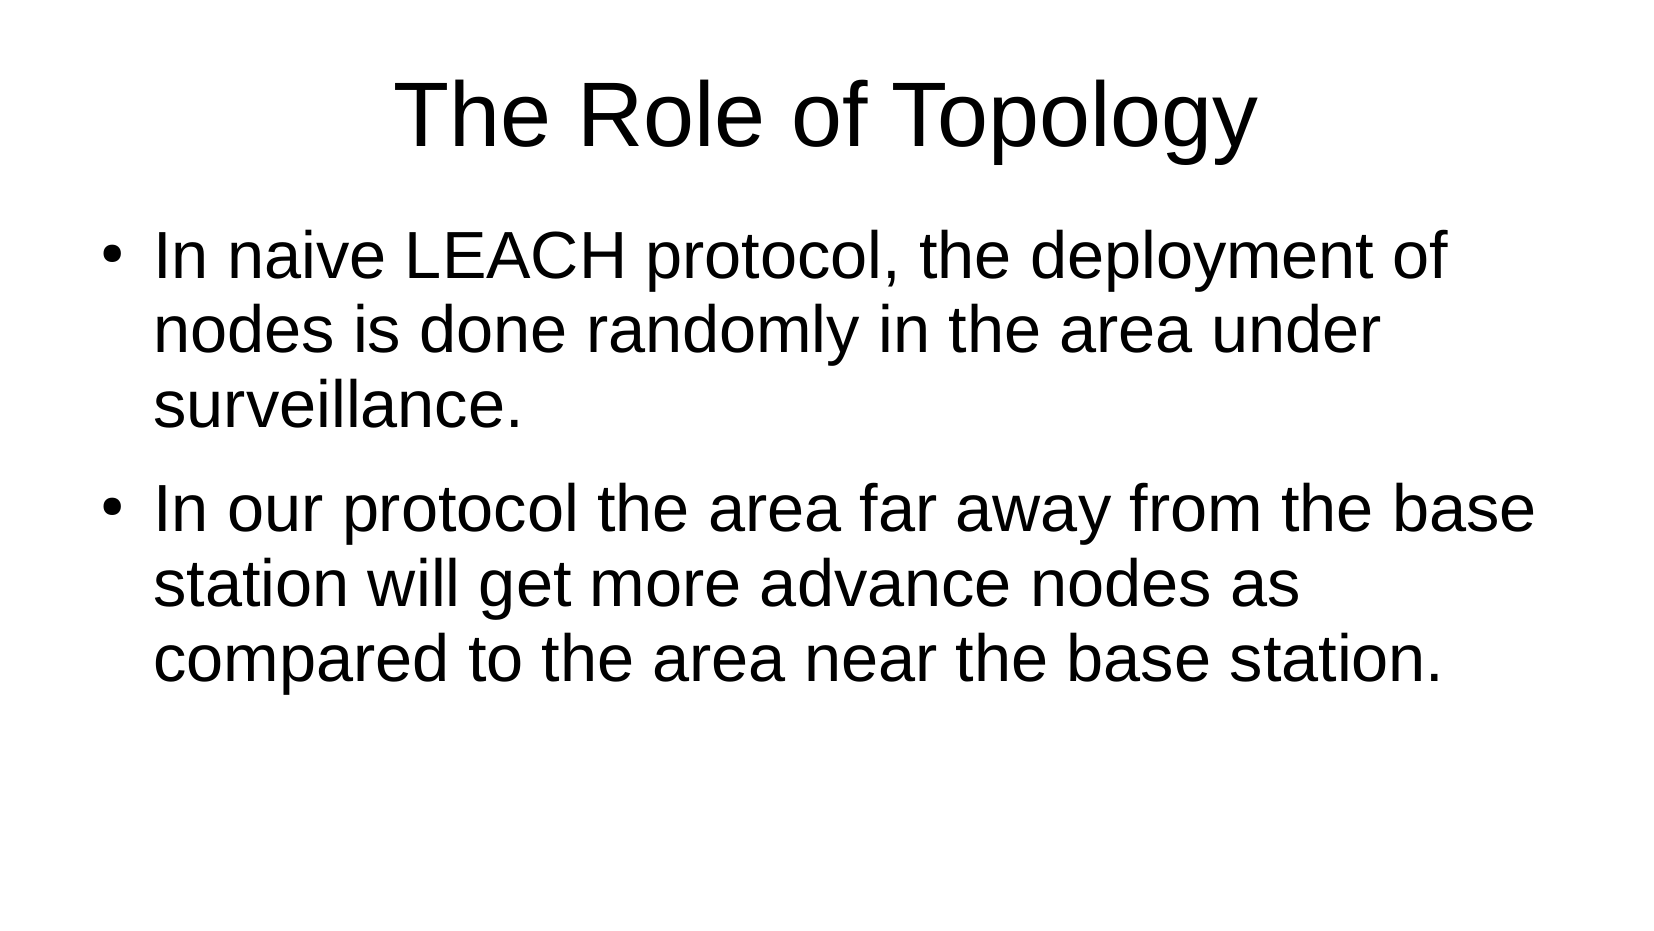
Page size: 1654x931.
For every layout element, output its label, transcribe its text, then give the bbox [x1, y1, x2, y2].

title The Role of Topology [82, 37, 1571, 193]
list In naive LEACH protocol, the deployment of nodes is done randomly in the area under surveillance. In our protocol the area far away from the base station will get more advance nodes as compared to the area near the base station. [82, 217, 1571, 758]
